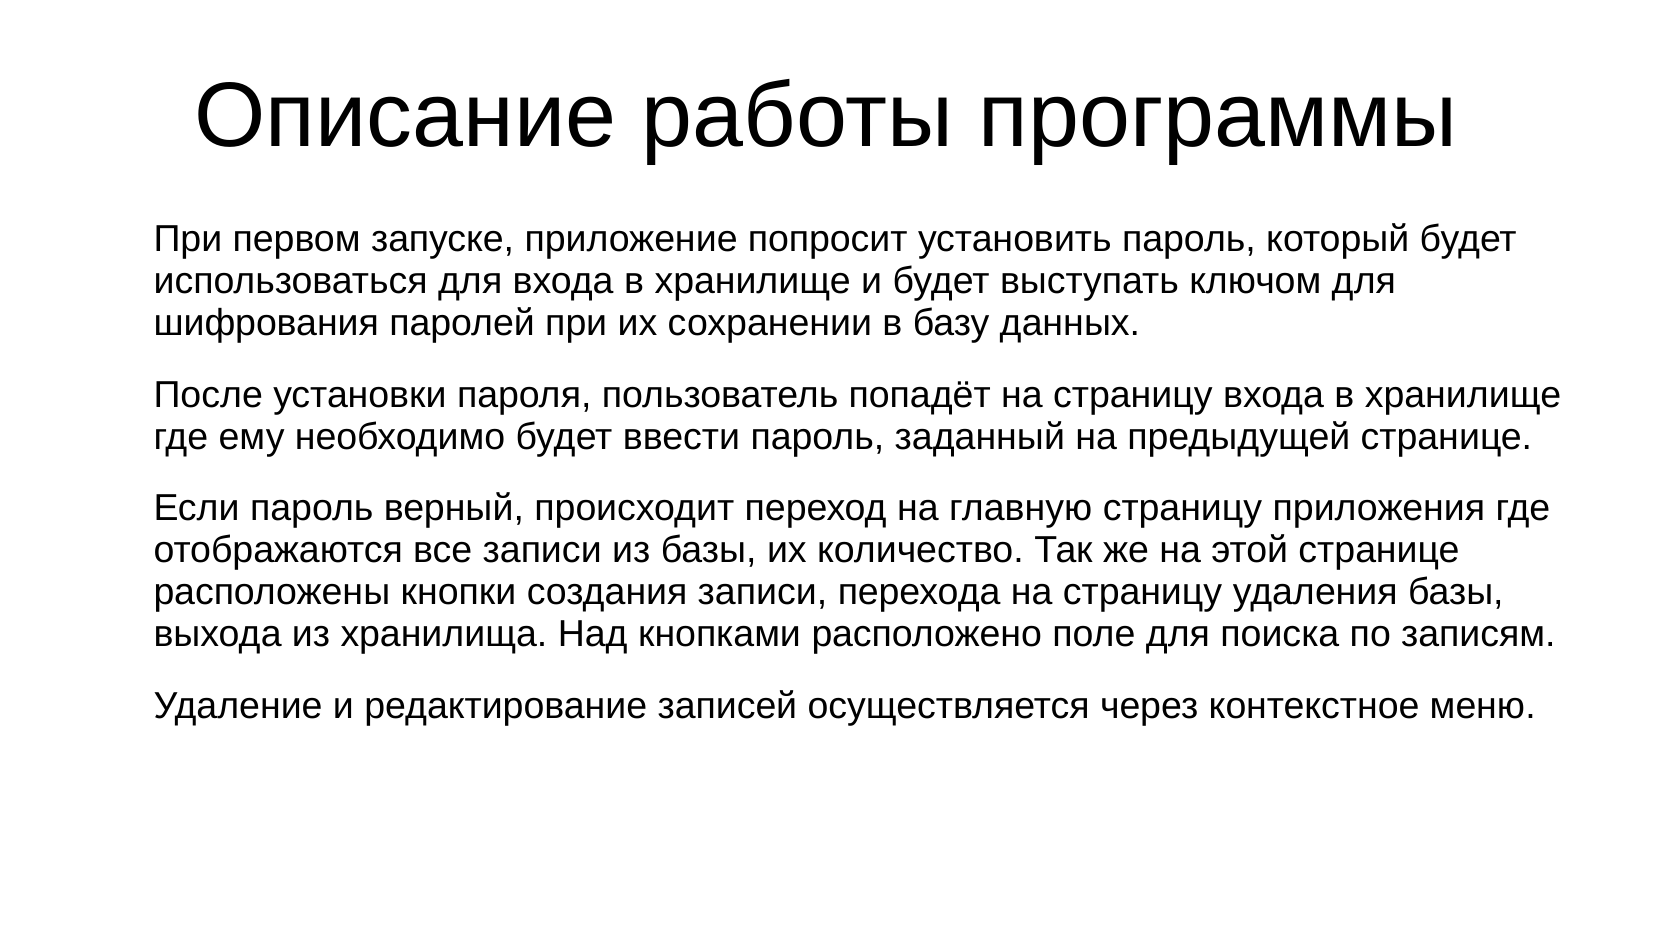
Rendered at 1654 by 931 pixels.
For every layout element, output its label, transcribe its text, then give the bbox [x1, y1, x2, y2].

list При первом запуске, приложение попросит установить пароль, который будет использоваться для входа в хранилище и будет выступать ключом для шифрования паролей при их сохранении в базу данных. После установки пароля, пользователь попадёт на страницу входа в хранилище где ему необходимо будет ввести пароль, заданный на предыдущей странице. Если пароль верный, происходит переход на главную страницу приложения где отображаются все записи из базы, их количество. Так же на этой странице расположены кнопки создания записи, перехода на страницу удаления базы, выхода из хранилища. Над кнопками расположено поле для поиска по записям. Удаление и редактирование записей осуществляется через контекстное меню. [82, 217, 1571, 758]
title Описание работы программы [82, 37, 1571, 193]
